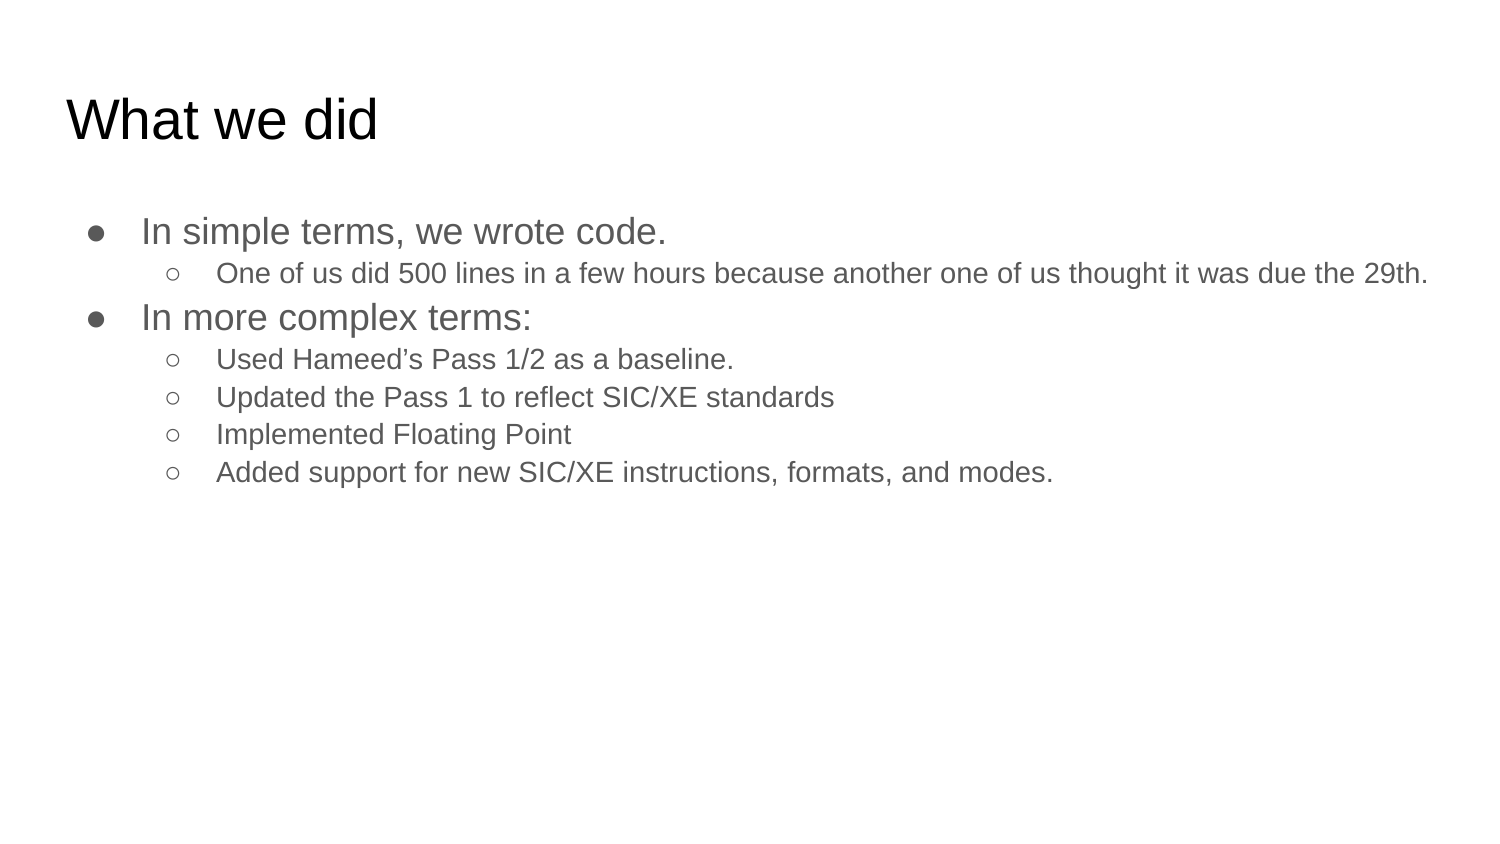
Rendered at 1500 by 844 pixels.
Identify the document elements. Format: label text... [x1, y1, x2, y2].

title What we did [51, 72, 1449, 167]
list In simple terms, we wrote code. One of us did 500 lines in a few hours because another one of us thought it was due the 29th. In more complex terms: Used Hameed’s Pass 1/2 as a baseline. Updated the Pass 1 to reflect SIC/XE standards Implemented Floating Point Added support for new SIC/XE instructions, formats, and modes. [51, 189, 1449, 750]
